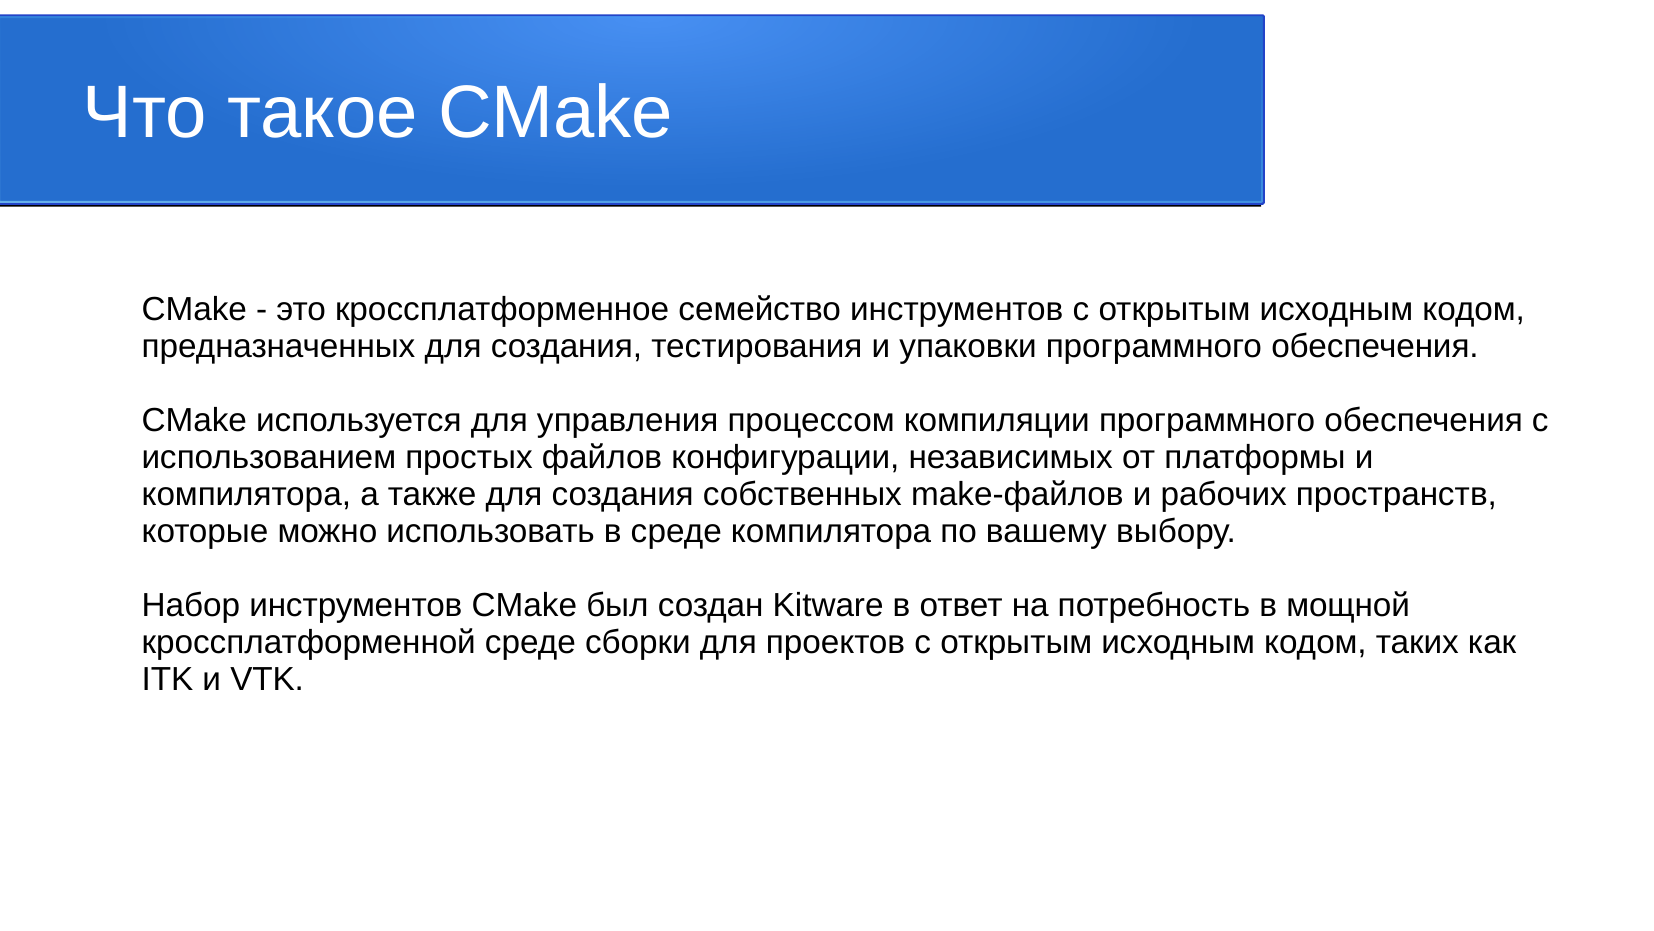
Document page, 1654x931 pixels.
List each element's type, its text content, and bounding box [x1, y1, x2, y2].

subtitle CMake - это кроссплатформенное семейство инструментов с открытым исходным кодом, предназначенных для создания, тестирования и упаковки программного обеспечения. CMake используется для управления процессом компиляции программного обеспечения с использованием простых файлов конфигурации, независимых от платформы и компилятора, а также для создания собственных make-файлов и рабочих пространств, которые можно использовать в среде компилятора по вашему выбору. Набор инструментов CMake был создан Kitware в ответ на потребность в мощной кроссплатформенной среде сборки для проектов с открытым исходным кодом, таких как ITK и VTK. [82, 224, 1571, 764]
title Что такое CMake [82, 35, 1235, 189]
